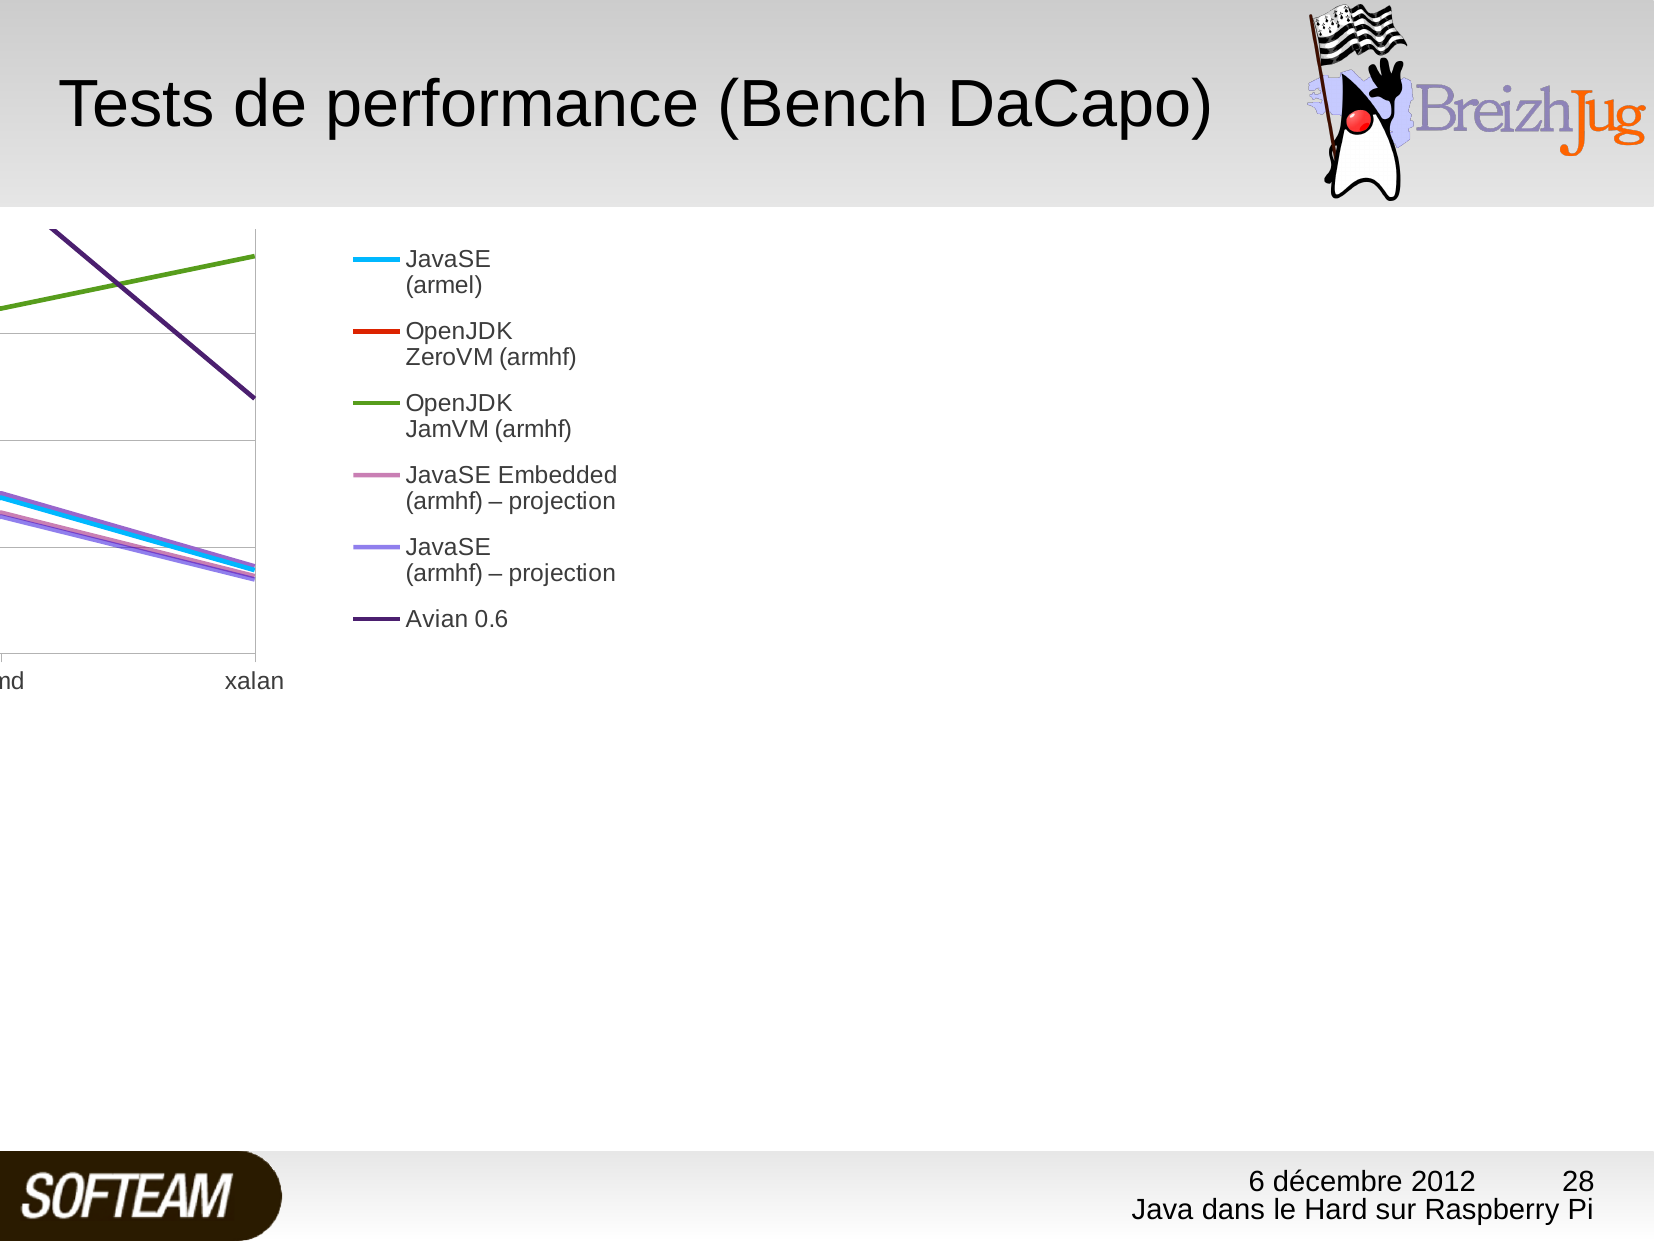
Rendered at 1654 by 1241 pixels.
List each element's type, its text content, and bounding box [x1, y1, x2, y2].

title Tests de performance (Bench DaCapo) [59, 29, 1359, 178]
picture [0, 229, 1654, 1128]
picture [1299, 0, 1654, 206]
picture [0, 1151, 286, 1241]
